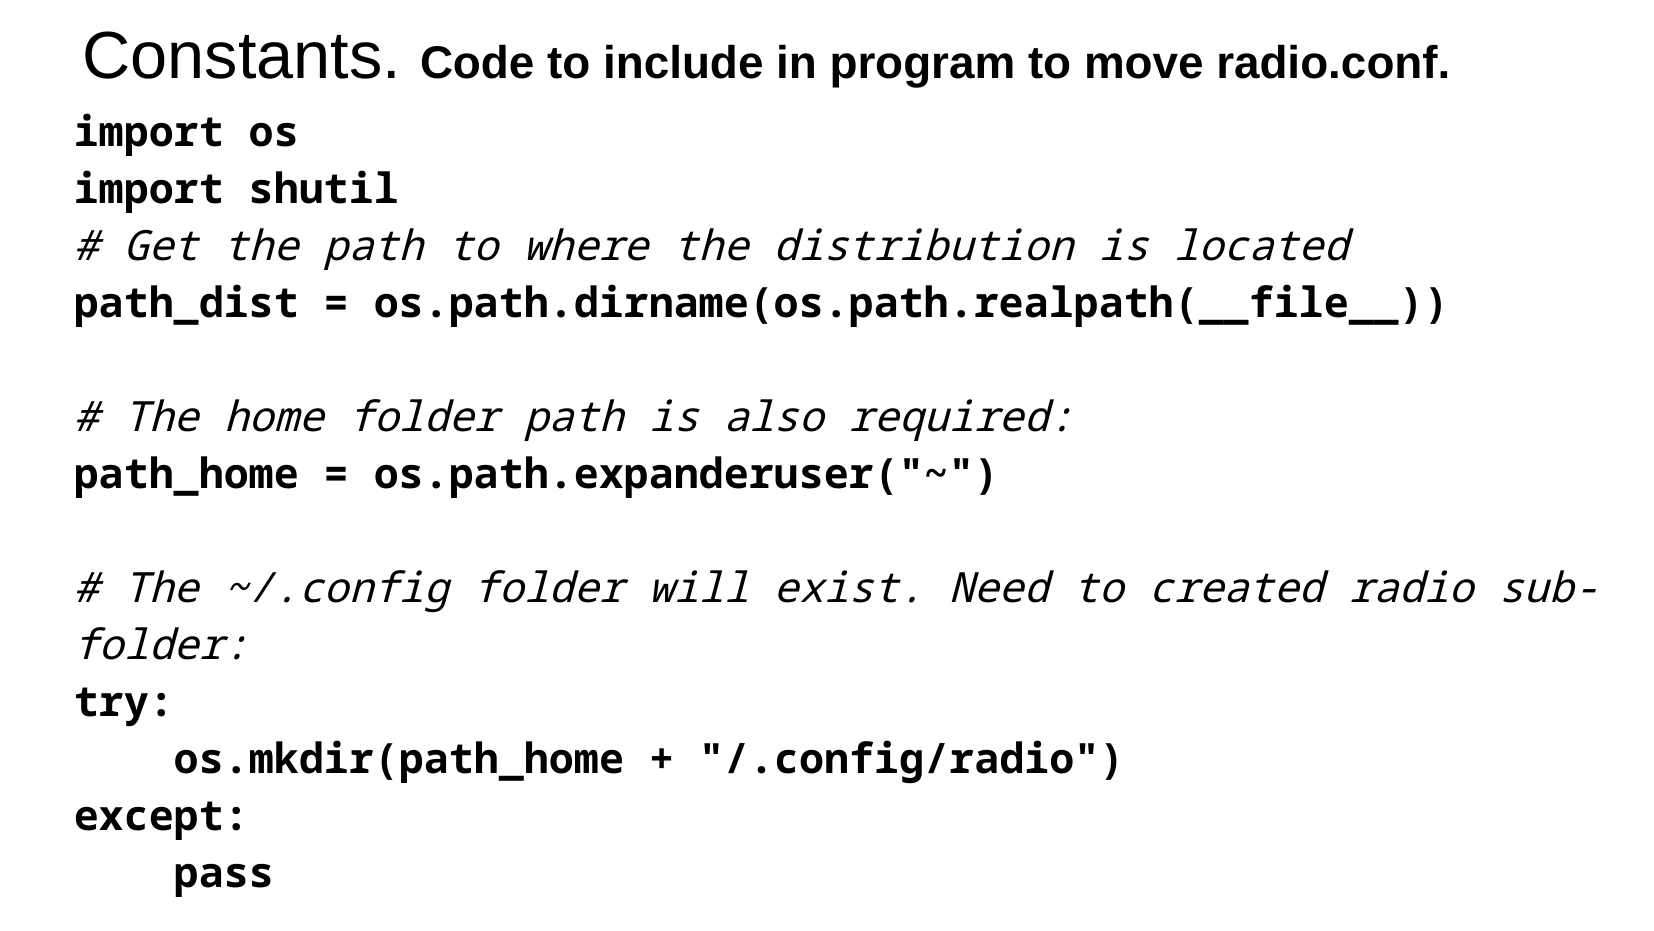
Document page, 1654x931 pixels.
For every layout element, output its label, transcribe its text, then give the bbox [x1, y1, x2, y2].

text_box import os import shutil # Get the path to where the distribution is located path_dist = os.path.dirname(os.path.realpath(__file__)) # The home folder path is also required: path_home = os.path.expanderuser("~") # The ~/.config folder will exist. Need to created radio sub-folder: try: os.mkdir(path_home + "/.config/radio") except: pass # The radio.conf file may now be copied to ~/.config/radio/radio.conf: shutil.copy2(path_dist + "radio.conf", path_home + "/.config/radio/radio.conf") # The User may now edit ~/.config/radio/radio.conf to set parameters. [59, 94, 1630, 931]
title Constants. Code to include in program to move radio.conf. [82, 10, 1571, 94]
